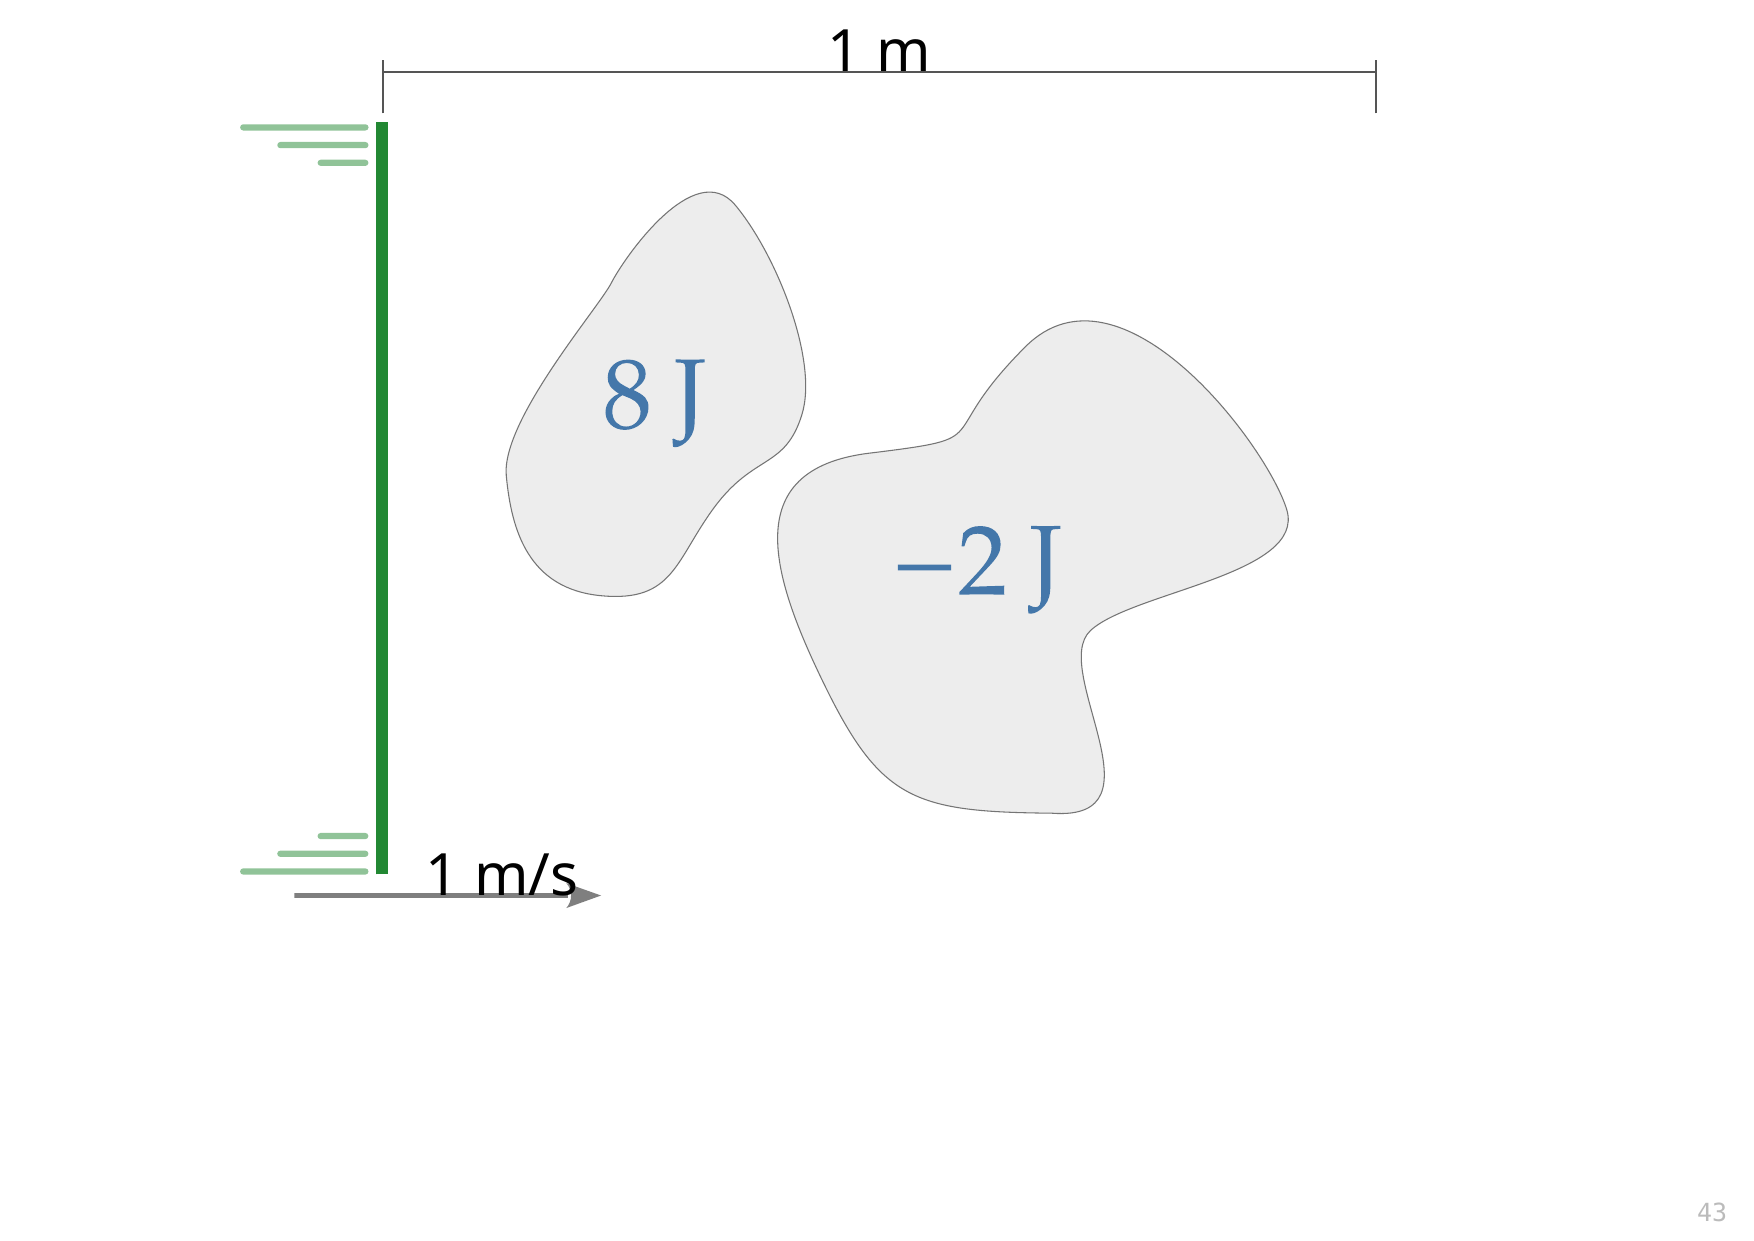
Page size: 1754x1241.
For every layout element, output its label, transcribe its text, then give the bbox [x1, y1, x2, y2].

text_box [506, 192, 806, 597]
text_box 1 m/s [410, 825, 596, 899]
text_box [777, 320, 1289, 814]
